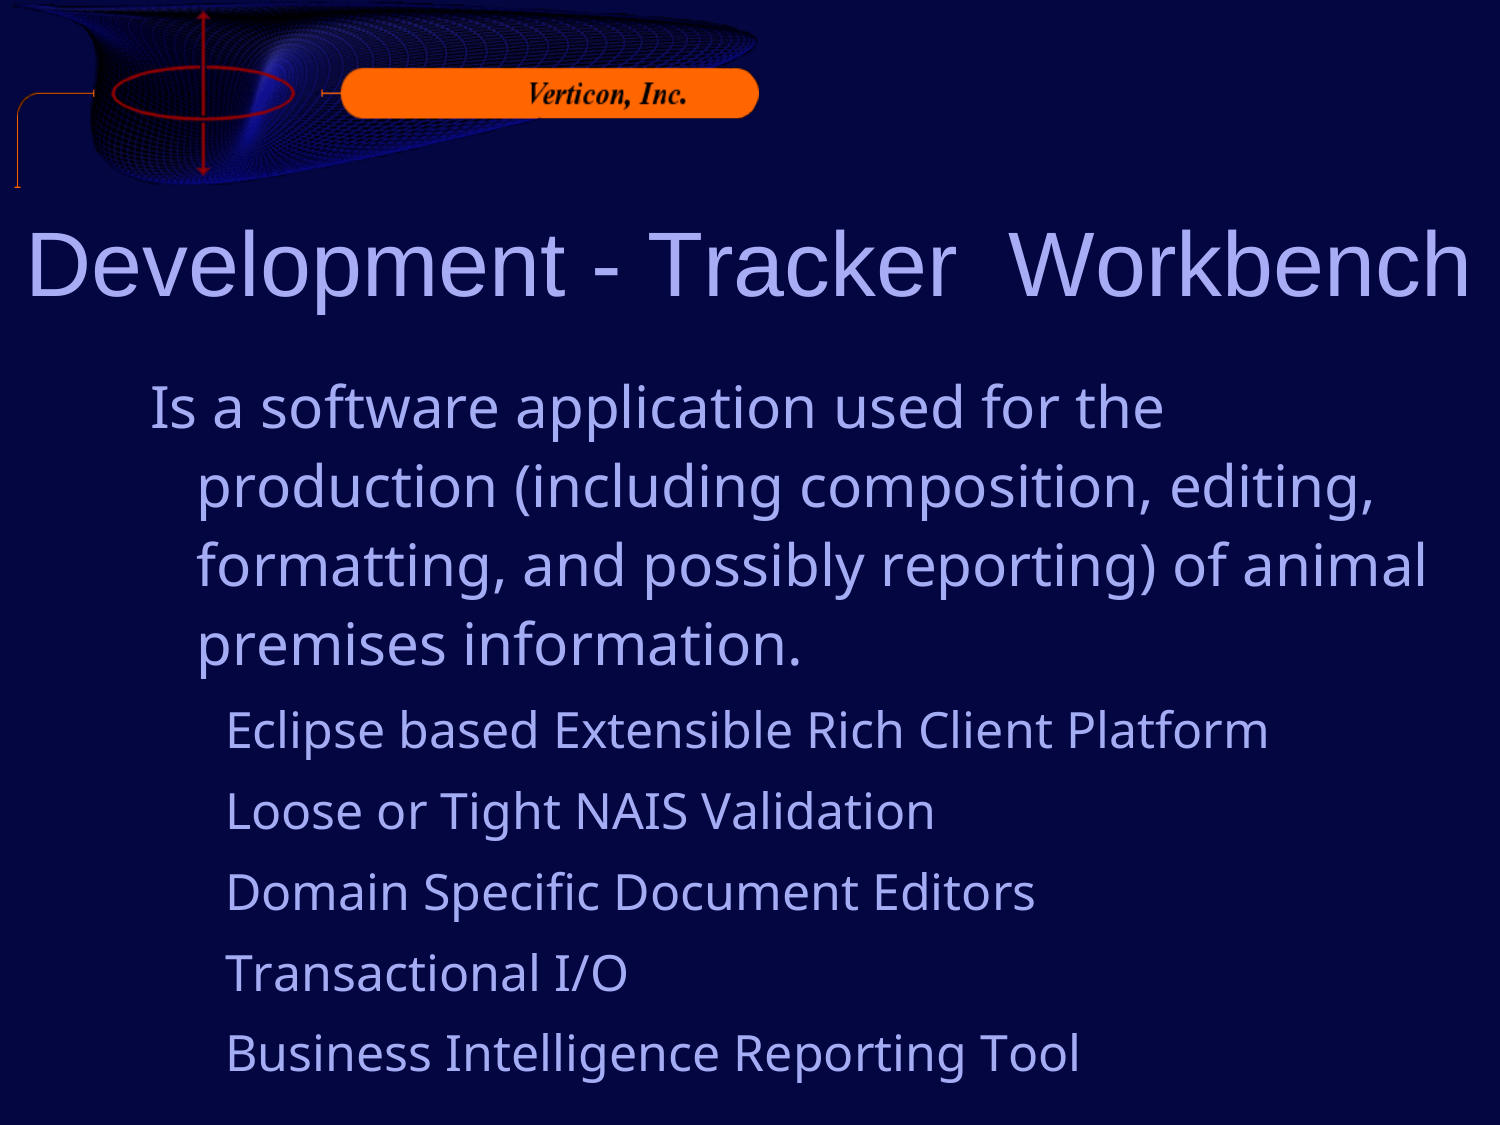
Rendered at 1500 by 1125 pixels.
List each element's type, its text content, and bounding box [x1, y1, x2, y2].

picture [8, 0, 759, 188]
list Is a software application used for the production (including composition, editing, formatting, and possibly reporting) of animal premises information. Eclipse based Extensible Rich Client Platform Loose or Tight NAIS Validation Domain Specific Document Editors Transactional I/O Business Intelligence Reporting Tool [75, 419, 1463, 1015]
title Development - Tracker Workbench [0, 213, 1500, 419]
